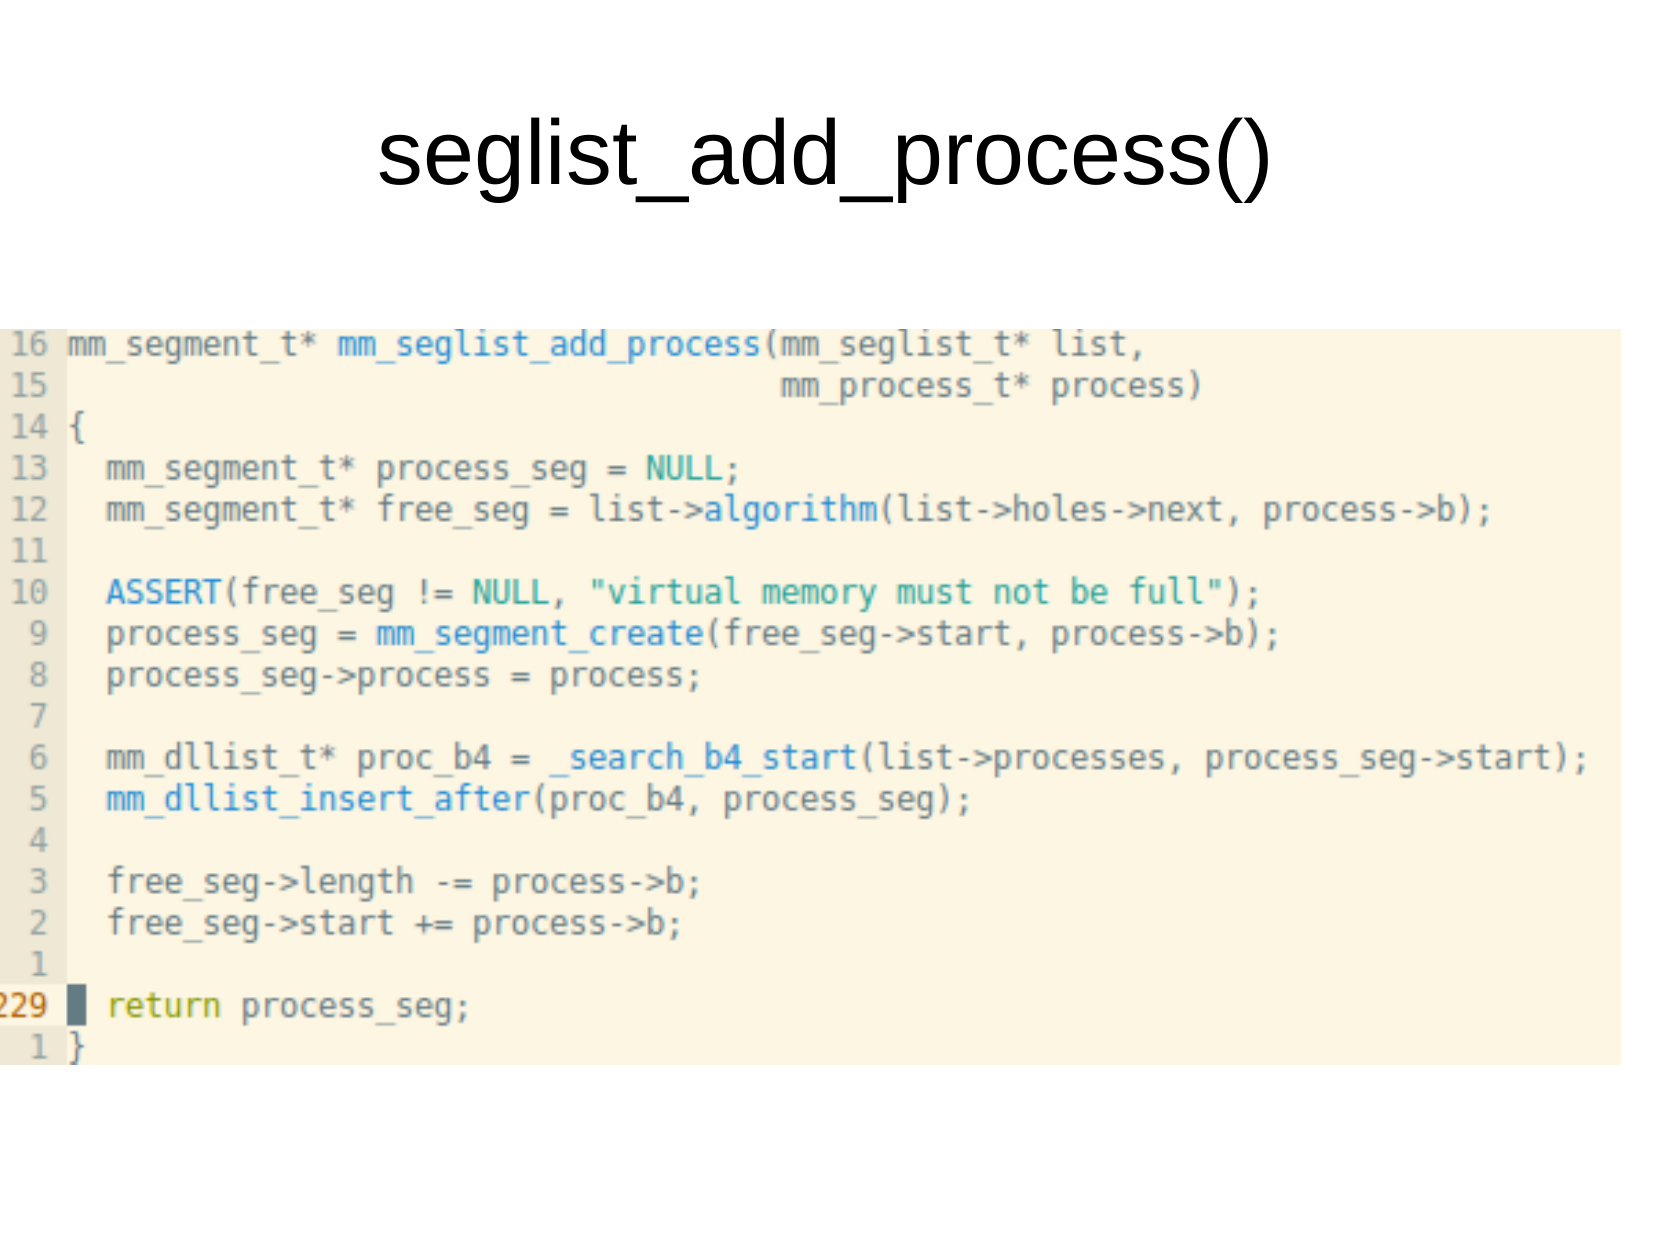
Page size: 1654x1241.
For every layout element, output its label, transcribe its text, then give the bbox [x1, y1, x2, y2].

picture [0, 329, 1621, 1065]
title seglist_add_process() [82, 49, 1571, 257]
